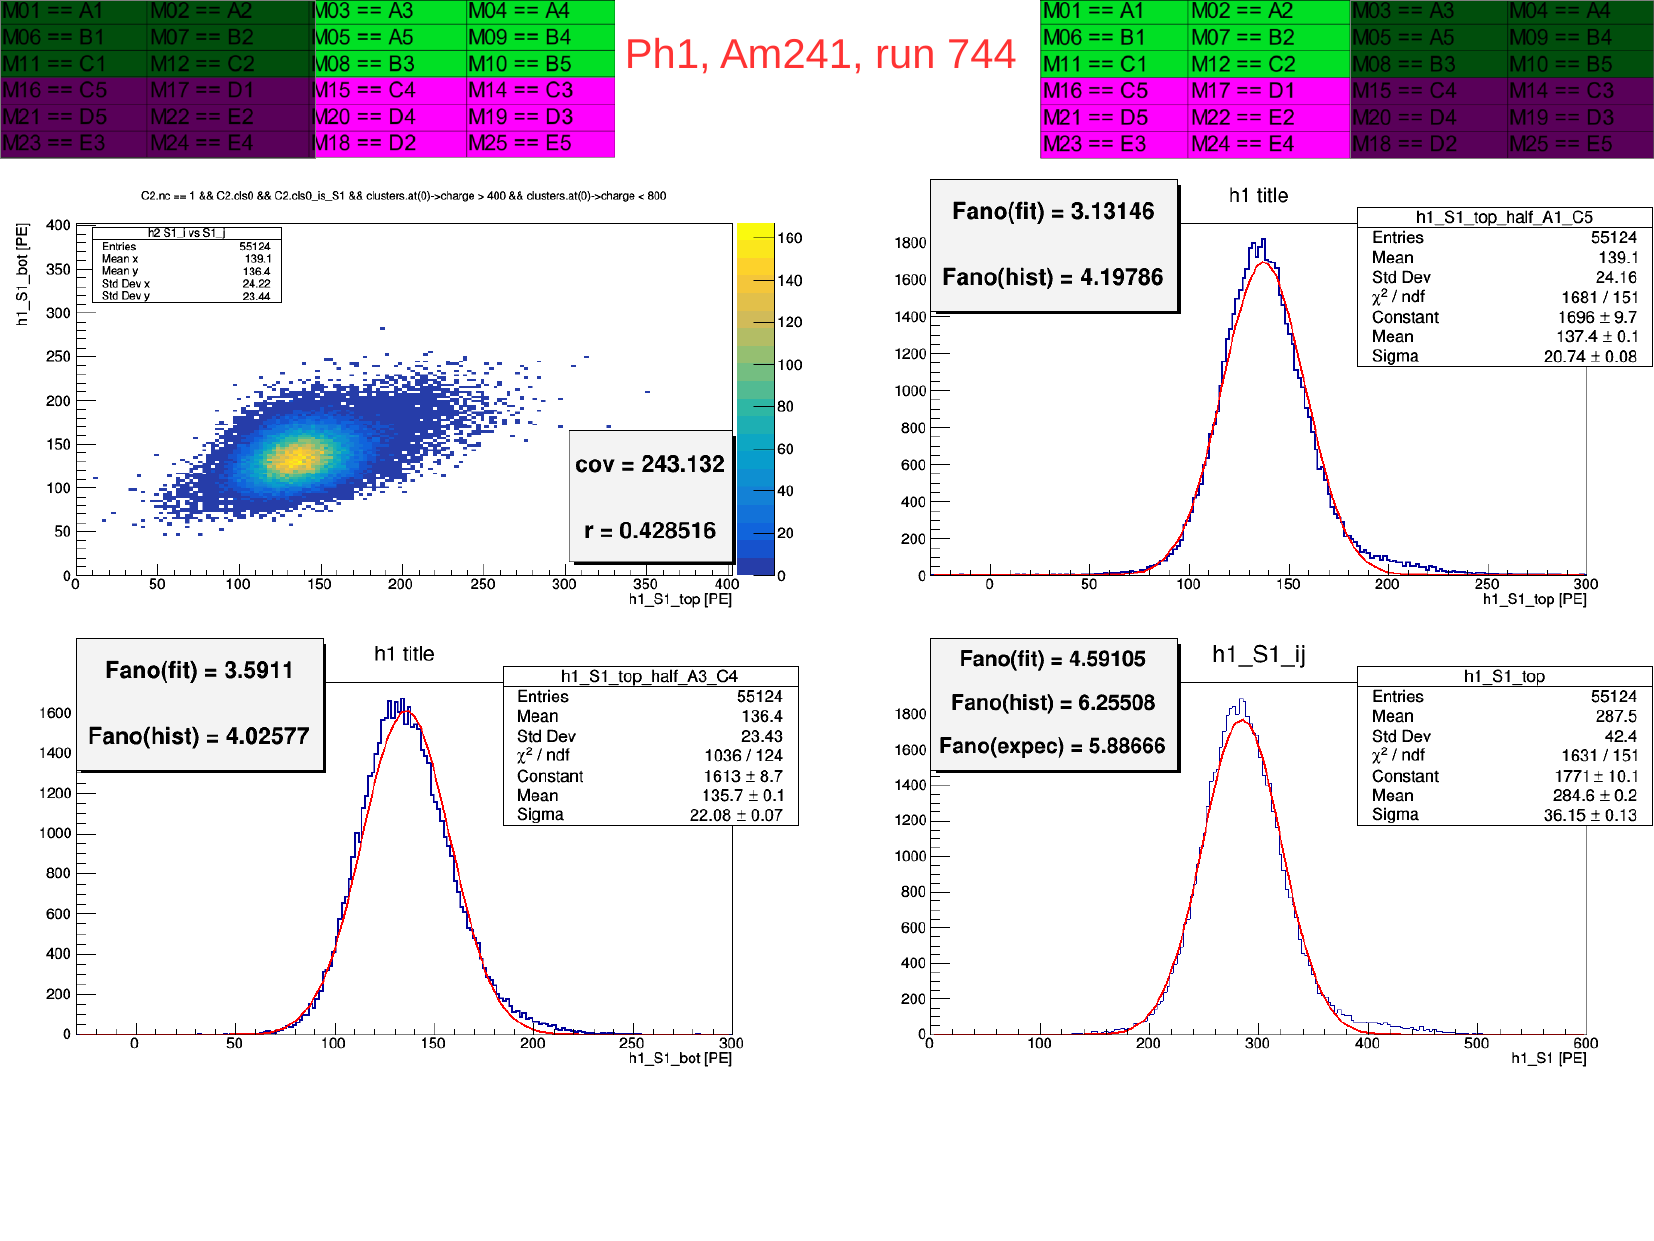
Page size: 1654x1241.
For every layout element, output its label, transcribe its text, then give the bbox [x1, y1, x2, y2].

picture [6, 175, 1654, 1072]
text_box Ph1, Am241, run 744 [615, 23, 1040, 158]
picture [1040, 0, 1350, 159]
text_box [0, 0, 316, 159]
text_box [1350, 0, 1654, 159]
picture [316, 0, 615, 159]
